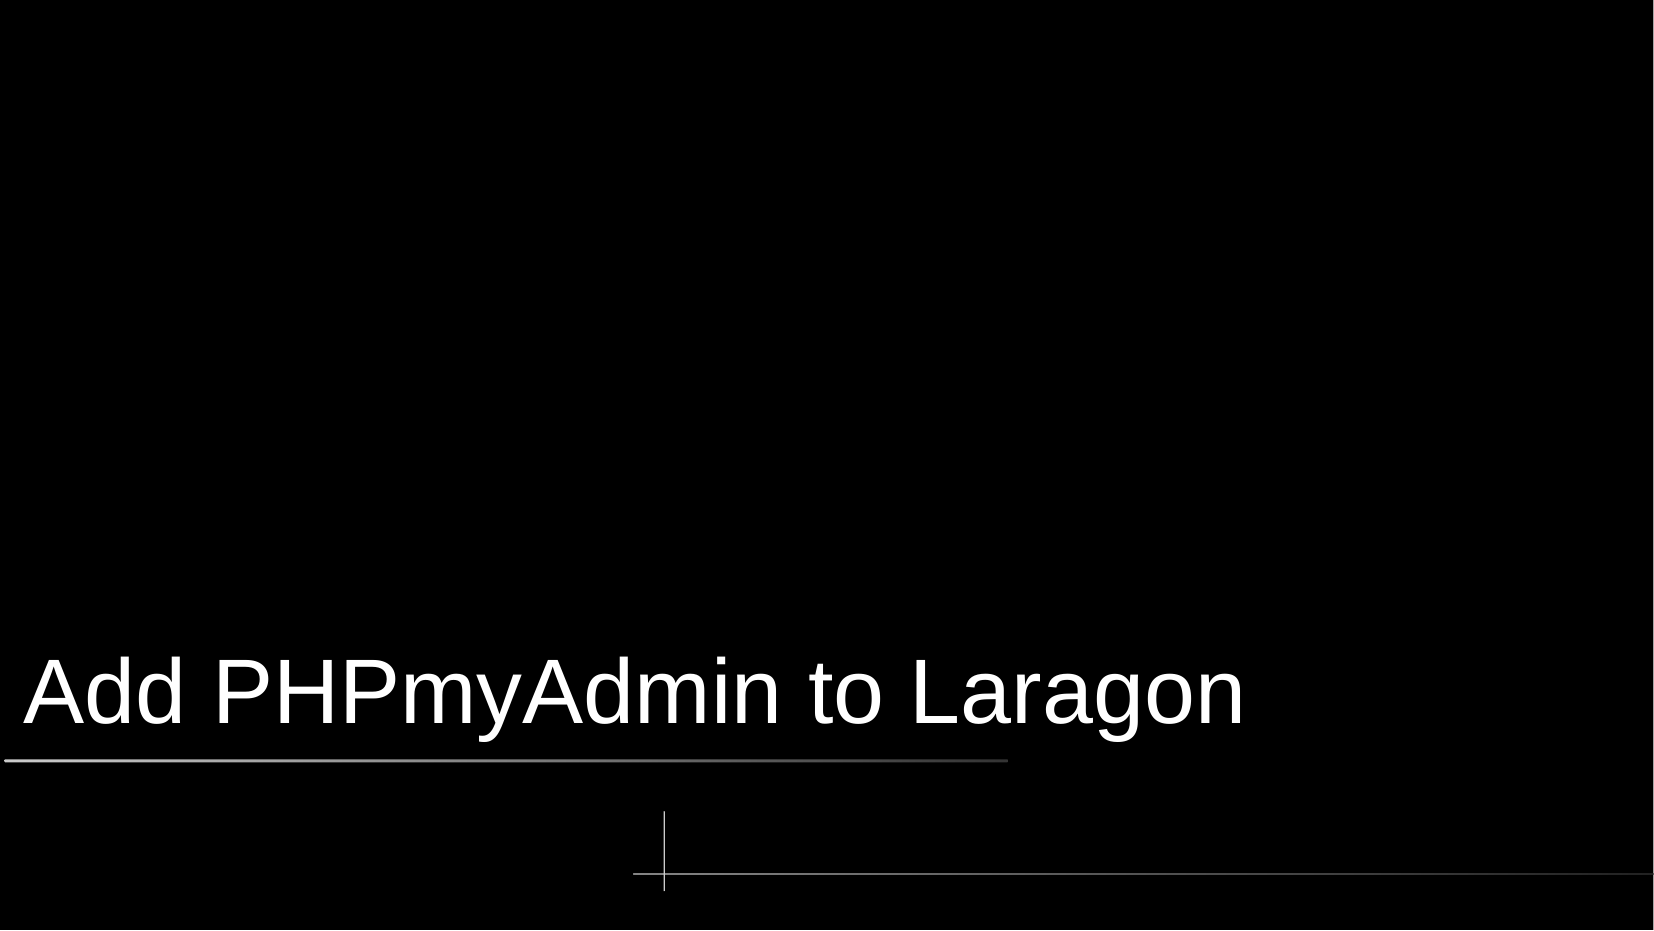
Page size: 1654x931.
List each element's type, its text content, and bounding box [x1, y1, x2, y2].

title Add PHPmyAdmin to Laragon [23, 637, 1501, 746]
